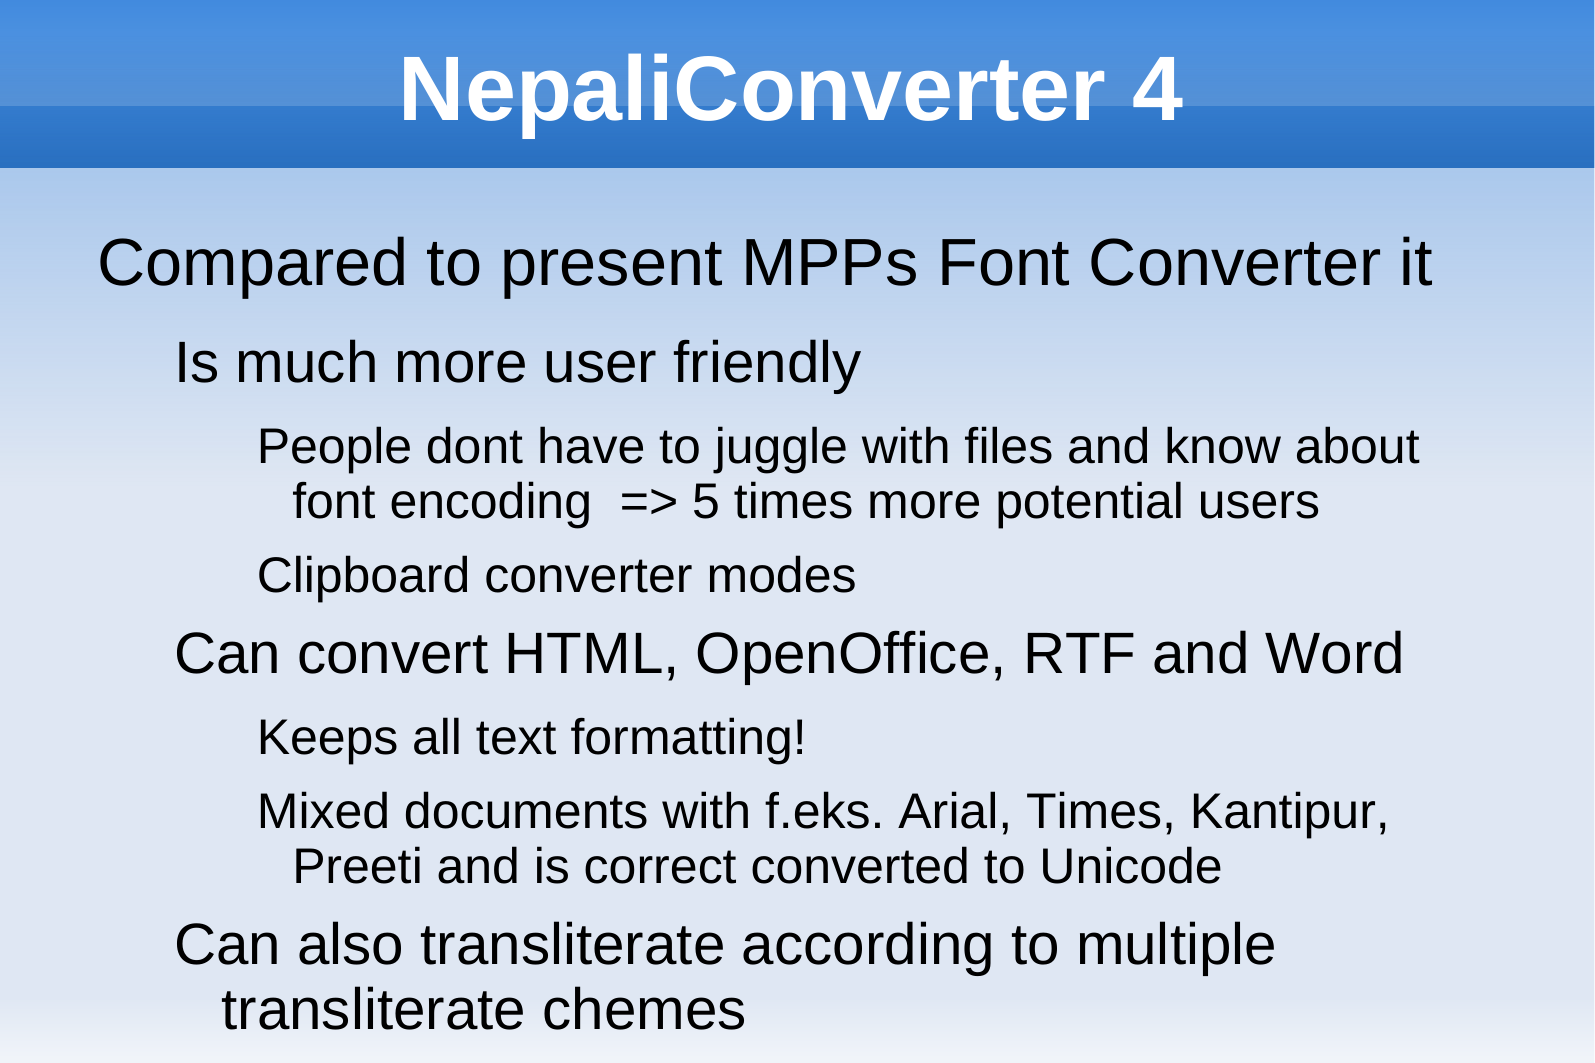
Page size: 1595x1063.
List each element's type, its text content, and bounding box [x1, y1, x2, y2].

list Compared to present MPPs Font Converter it Is much more user friendly People dont have to juggle with files and know about font encoding => 5 times more potential users Clipboard converter modes Can convert HTML, OpenOffice, RTF and Word Keeps all text formatting! Mixed documents with f.eks. Arial, Times, Kantipur, Preeti and is correct converted to Unicode Can also transliterate according to multiple transliterate chemes [79, 225, 1515, 1043]
picture [0, 0, 1595, 1063]
title NepaliConverter 4 [74, 7, 1510, 171]
